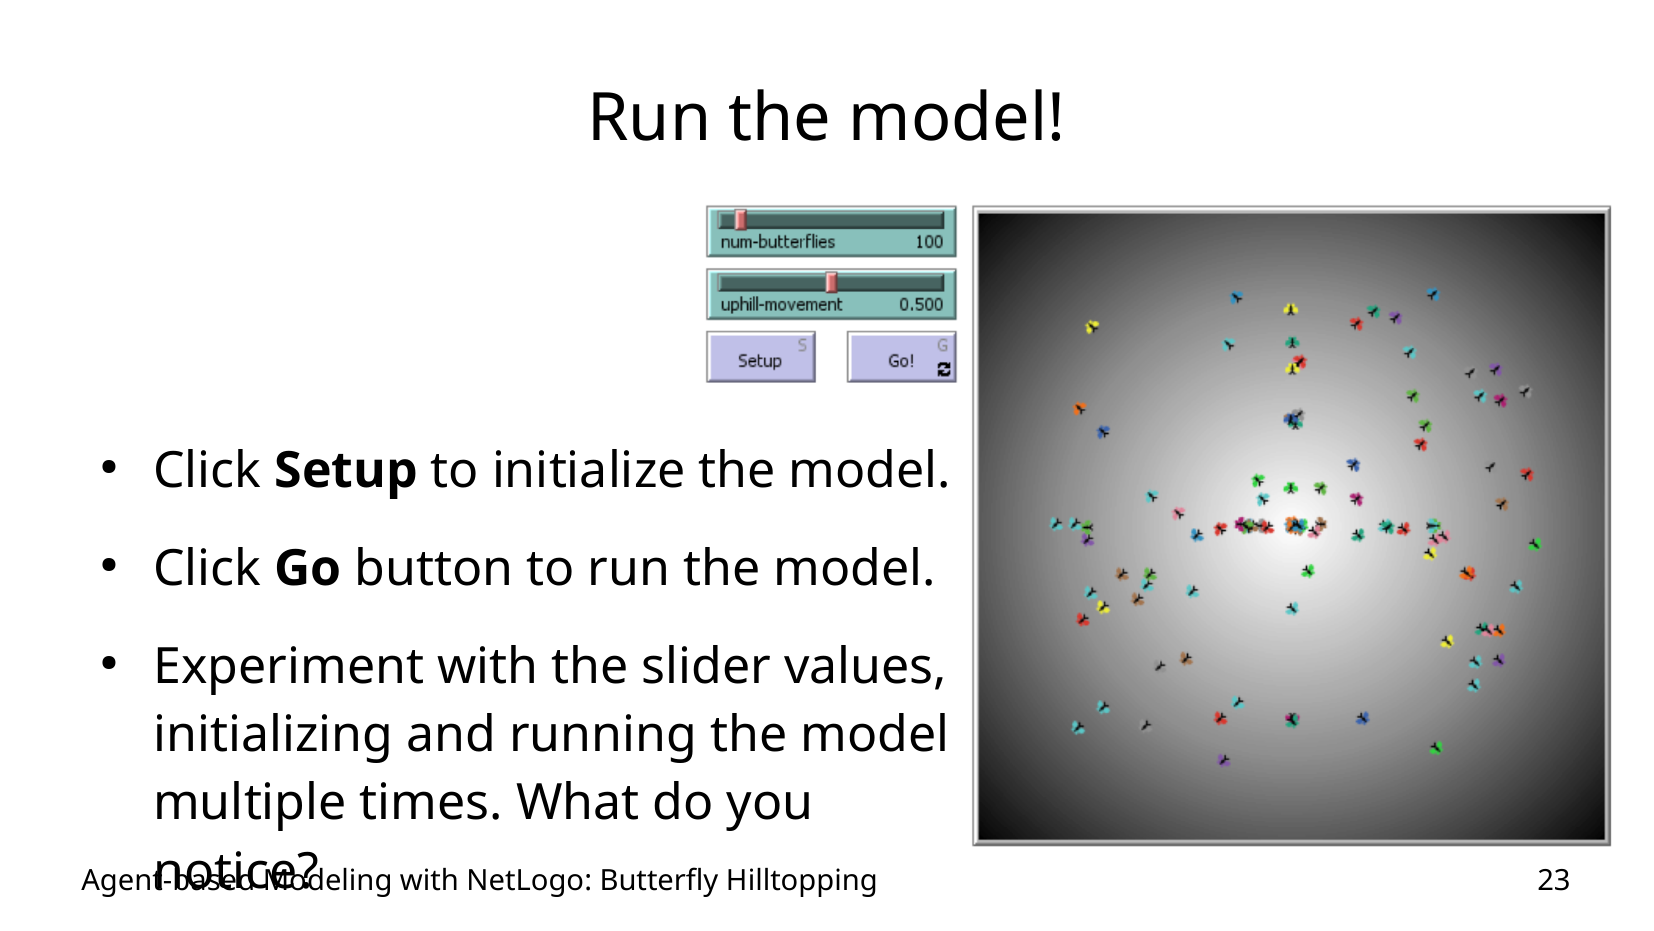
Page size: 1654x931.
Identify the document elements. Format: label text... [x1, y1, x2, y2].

title Run the model! [82, 37, 1571, 193]
picture [703, 203, 1612, 848]
list Click Setup to initialize the model. Click Go button to run the model. Experiment with the slider values, initializing and running the model multiple times. What do you notice? [82, 434, 983, 931]
